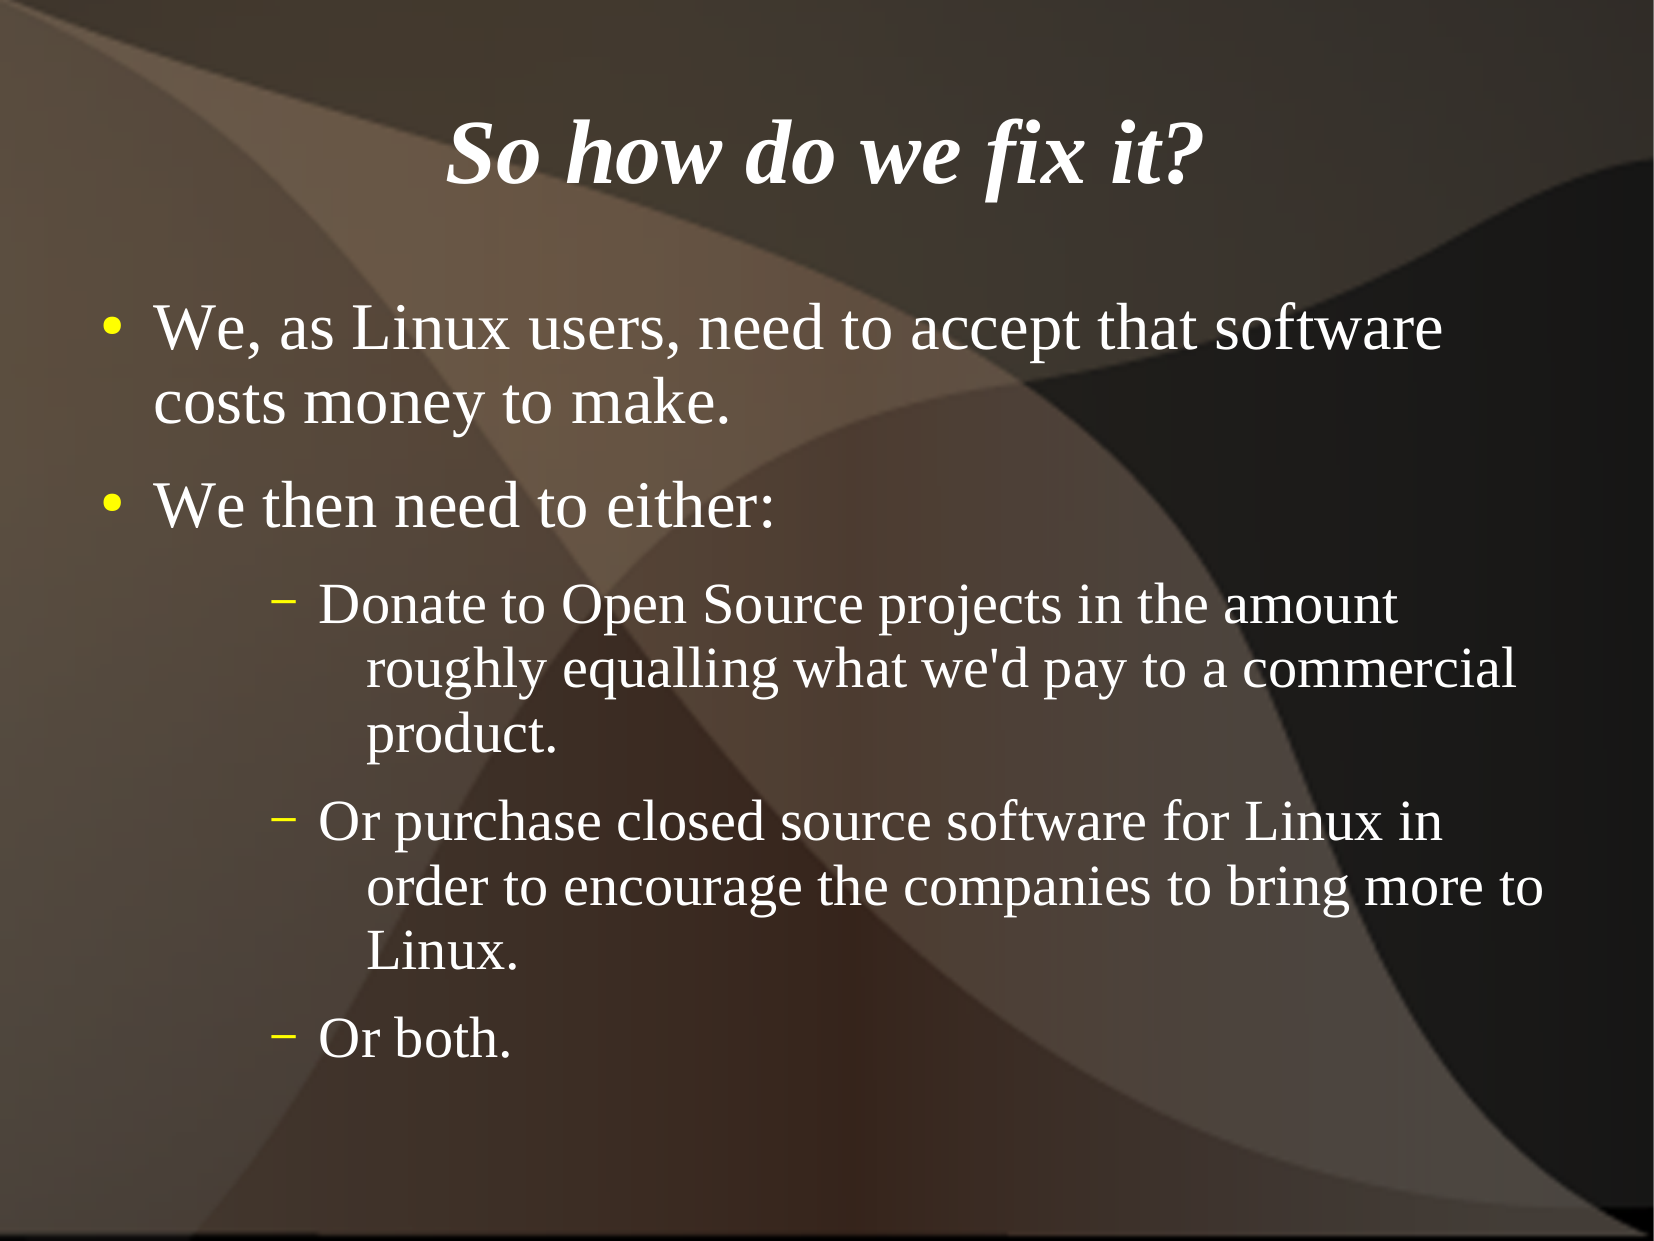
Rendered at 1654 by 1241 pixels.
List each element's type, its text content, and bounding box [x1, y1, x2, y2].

picture [0, 0, 1654, 1241]
title So how do we fix it? [82, 56, 1571, 250]
list We, as Linux users, need to accept that software costs money to make. We then need to either: Donate to Open Source projects in the amount roughly equalling what we'd pay to a commercial product. Or purchase closed source software for Linux in order to encourage the companies to bring more to Linux. Or both. [82, 290, 1571, 1094]
